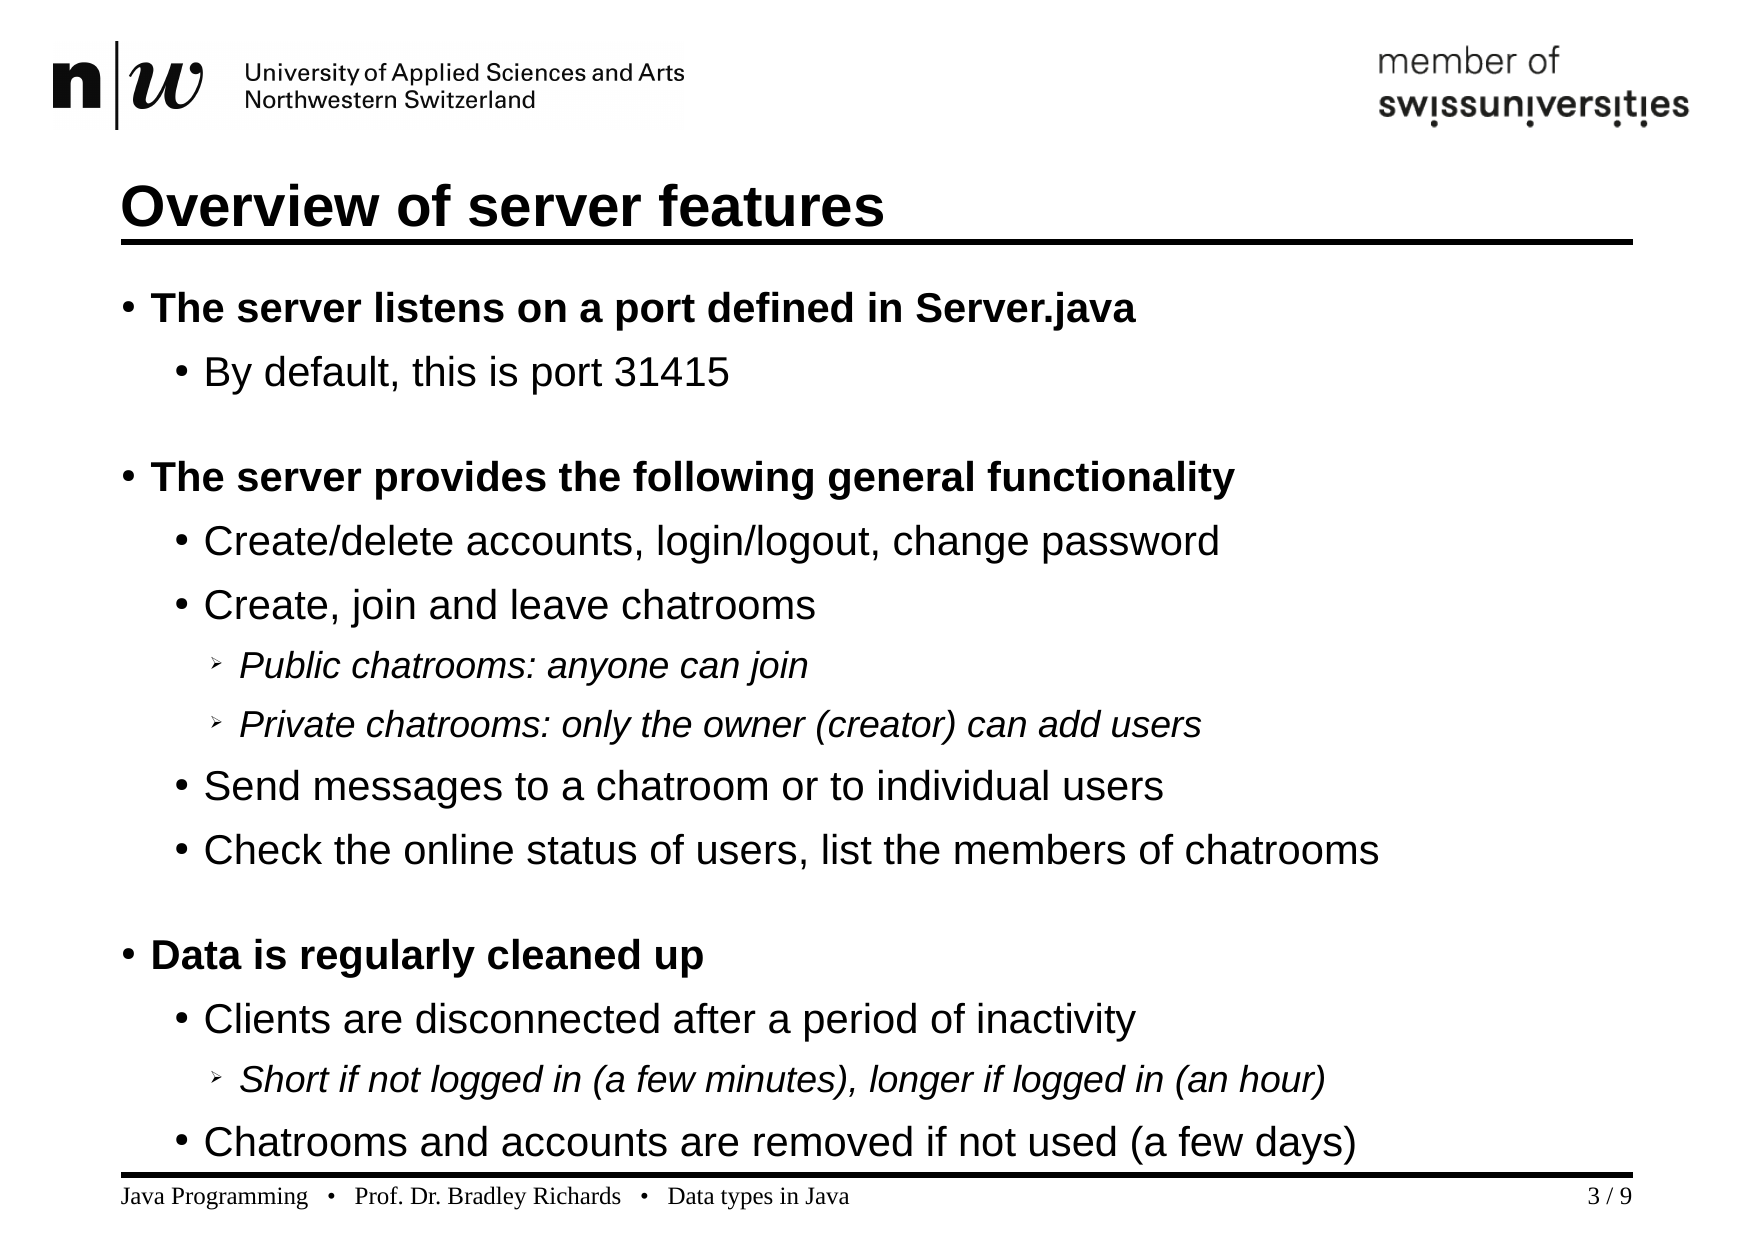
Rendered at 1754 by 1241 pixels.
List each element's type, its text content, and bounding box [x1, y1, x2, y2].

picture [53, 41, 684, 130]
list The server listens on a port defined in Server.java By default, this is port 31415 The server provides the following general functionality Create/delete accounts, login/logout, change password Create, join and leave chatrooms Public chatrooms: anyone can join Private chatrooms: only the owner (creator) can add users Send messages to a chatroom or to individual users Check the online status of users, list the members of chatrooms Data is regularly cleaned up Clients are disconnected after a period of inactivity Short if not logged in (a few minutes), longer if logged in (an hour) Chatrooms and accounts are removed if not used (a few days) [121, 277, 1633, 1165]
picture [1376, 41, 1692, 130]
title Overview of server features [120, 173, 1633, 239]
